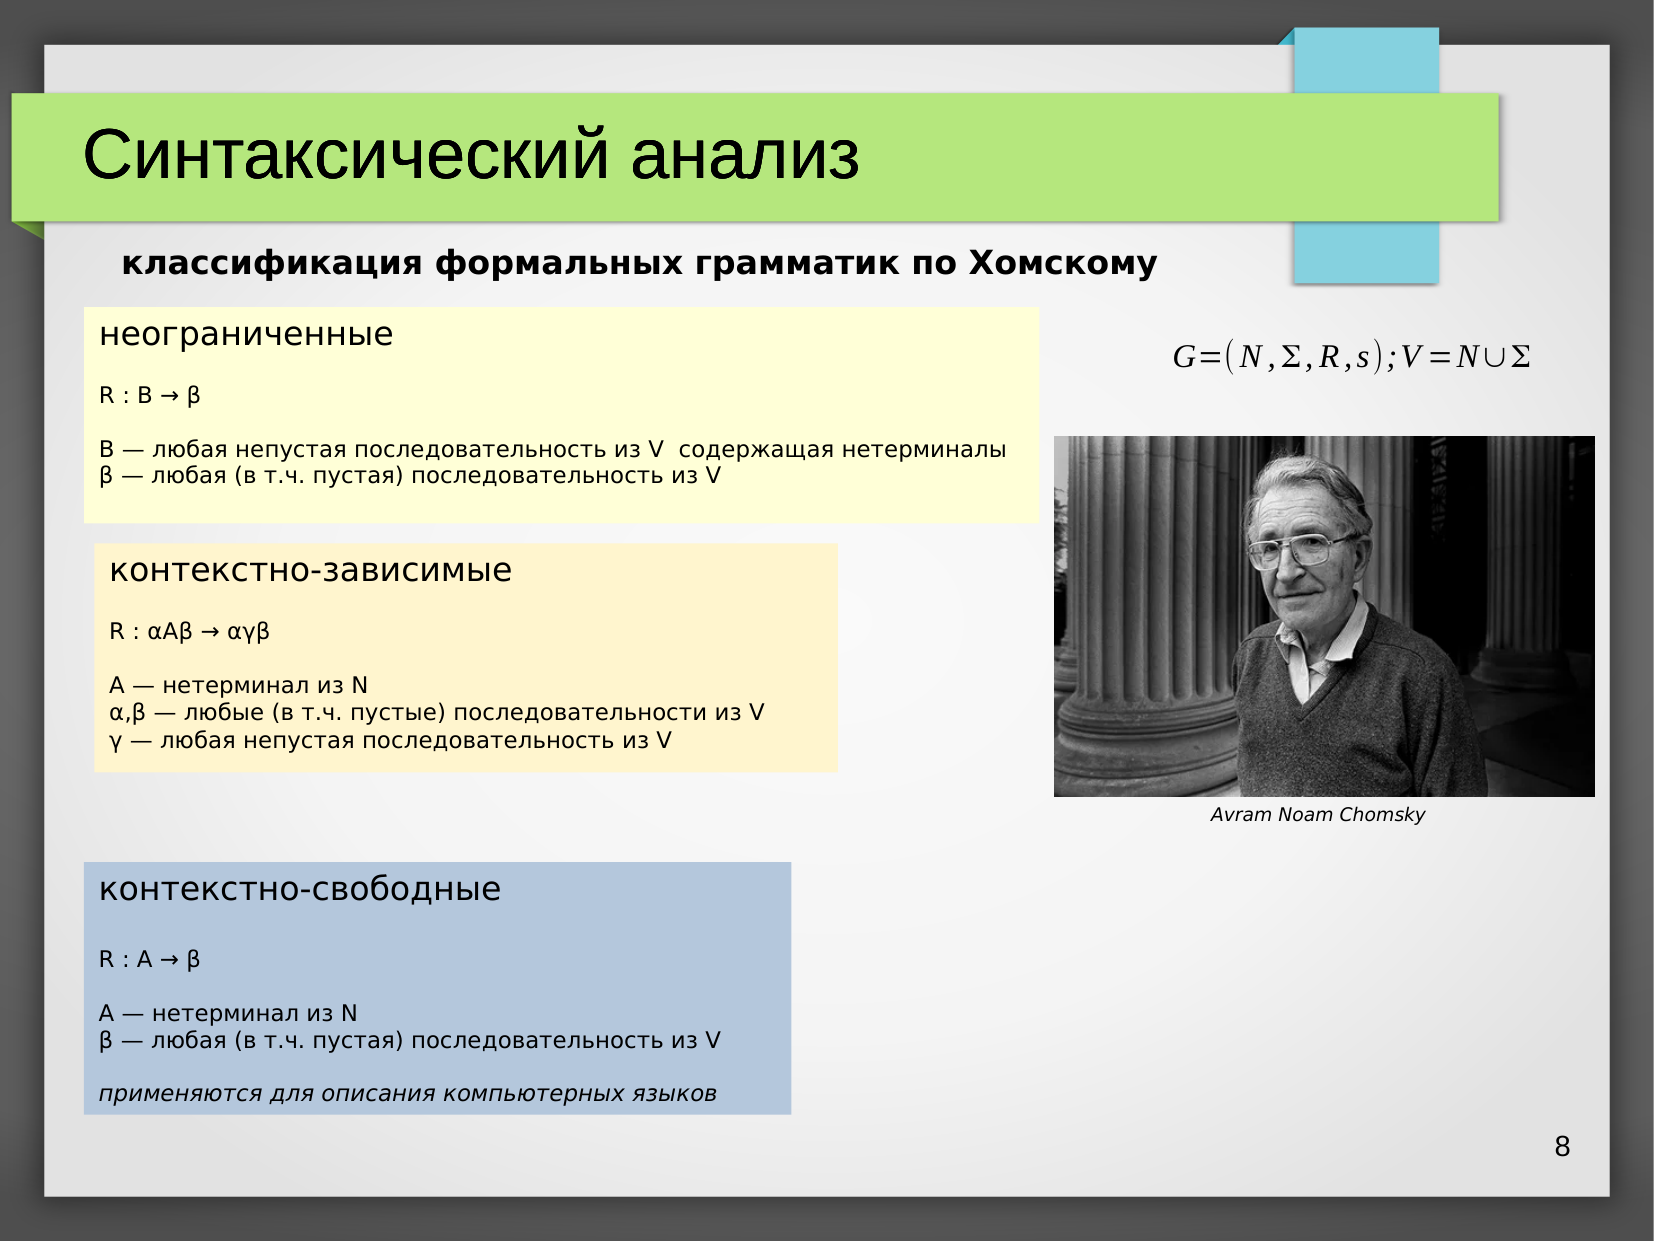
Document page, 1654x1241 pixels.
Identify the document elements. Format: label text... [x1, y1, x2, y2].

chart [1166, 337, 1537, 378]
title Синтаксический анализ [82, 114, 993, 194]
text_box контекстно-зависимые R : αAβ → αγβ A — нетерминал из N α,β — любые (в т.ч. пустые) последовательности из V γ — любая непустая последовательность из V [94, 543, 838, 773]
text_box контекстно-свободные R : A → β A — нетерминал из N β — любая (в т.ч. пустая) последовательность из V применяются для описания компьютерных языков [83, 862, 792, 1115]
text_box Avram Noam Chomsky [1196, 797, 1468, 845]
text_box классификация формальных грамматик по Хомскому [106, 236, 1229, 290]
picture [0, 0, 1654, 1241]
text_box неограниченные R : B → β B — любая непустая последовательность из V содержащая нетерминалы β — любая (в т.ч. пустая) последовательность из V [84, 307, 1040, 524]
